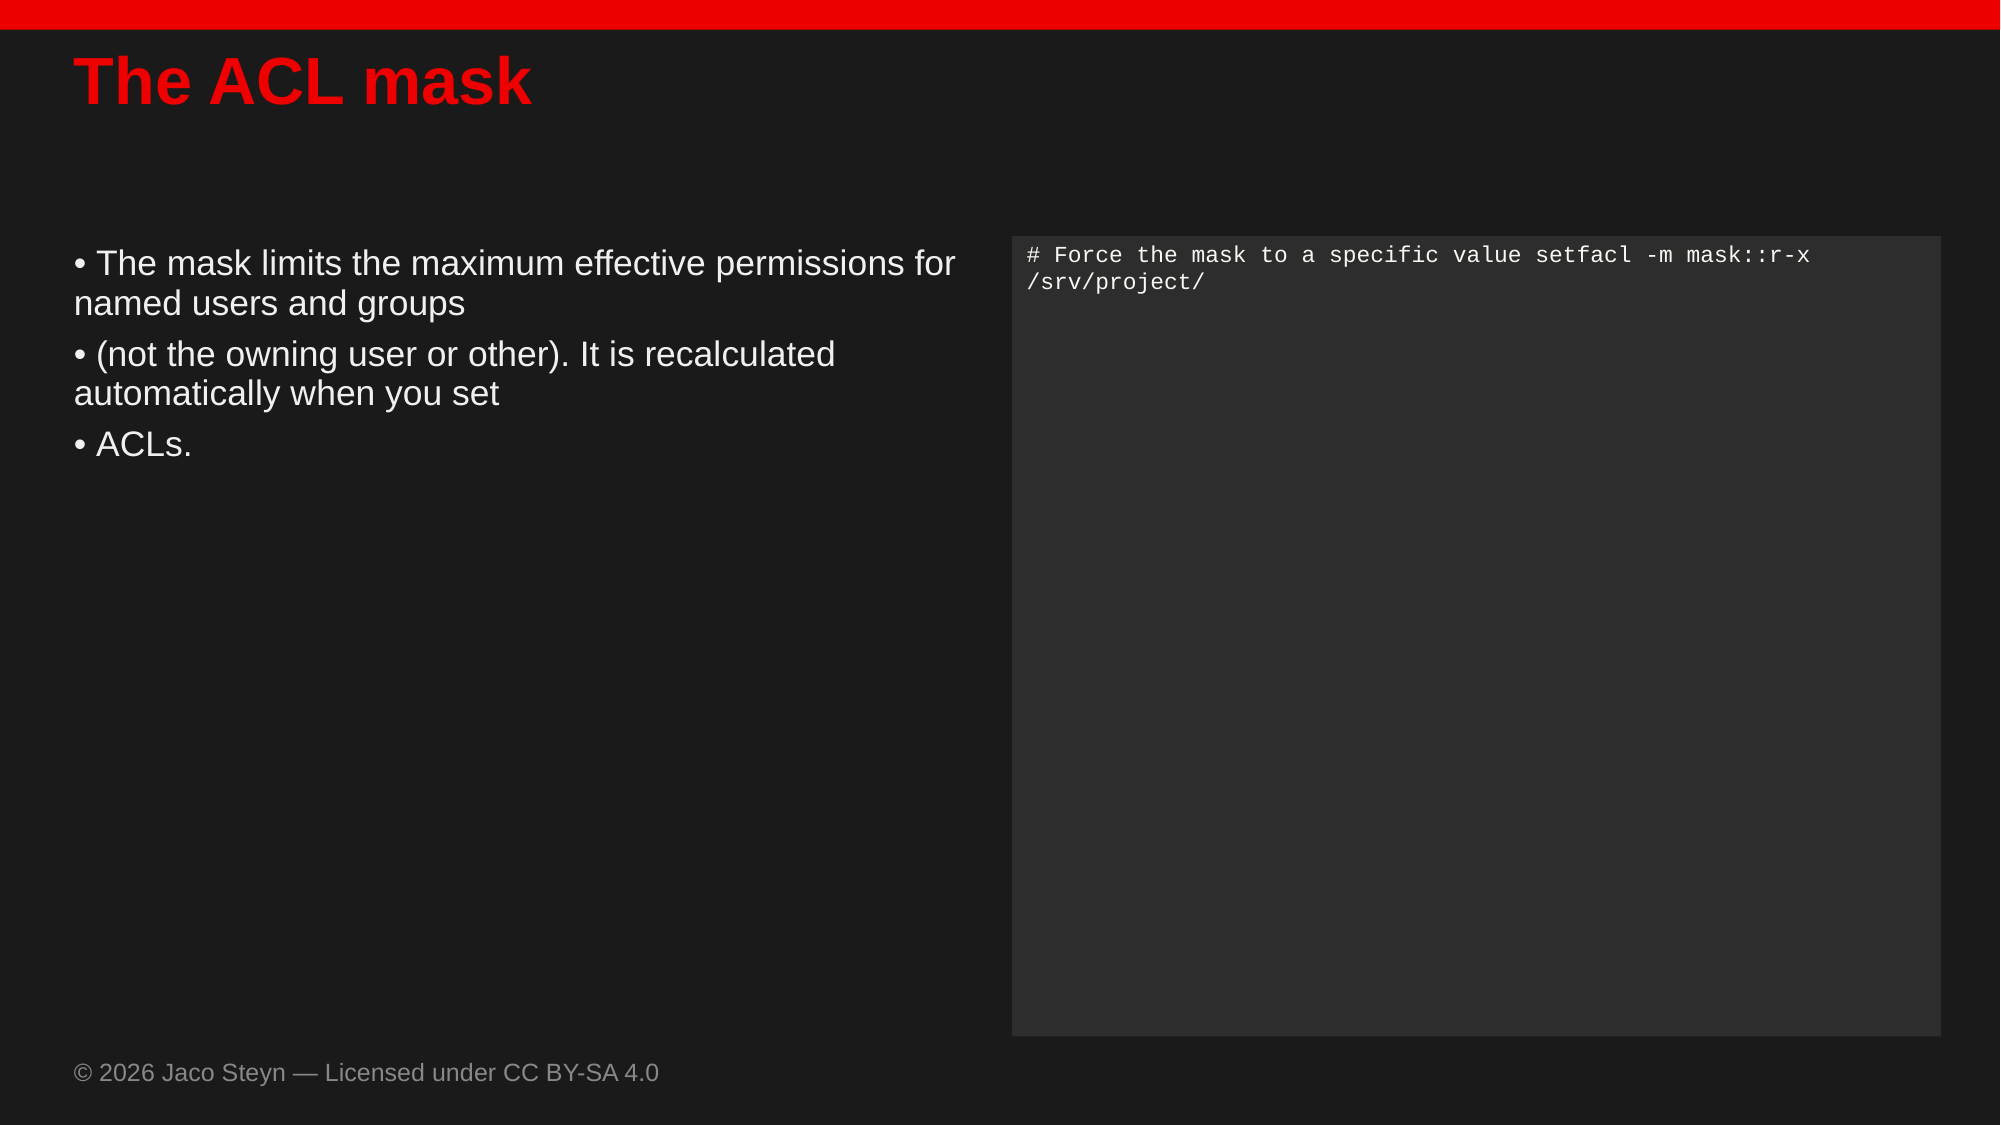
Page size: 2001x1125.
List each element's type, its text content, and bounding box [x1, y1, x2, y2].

text_box [0, 0, 2001, 30]
text_box • The mask limits the maximum effective permissions for named users and groups • (not the owning user or other). It is recalculated automatically when you set • ACLs. [59, 236, 989, 1037]
text_box © 2026 Jaco Steyn — Licensed under CC BY-SA 4.0 [59, 1051, 1942, 1093]
text_box # Force the mask to a specific value setfacl -m mask::r-x /srv/project/ [1011, 236, 1942, 1037]
text_box The ACL mask [59, 36, 1942, 208]
